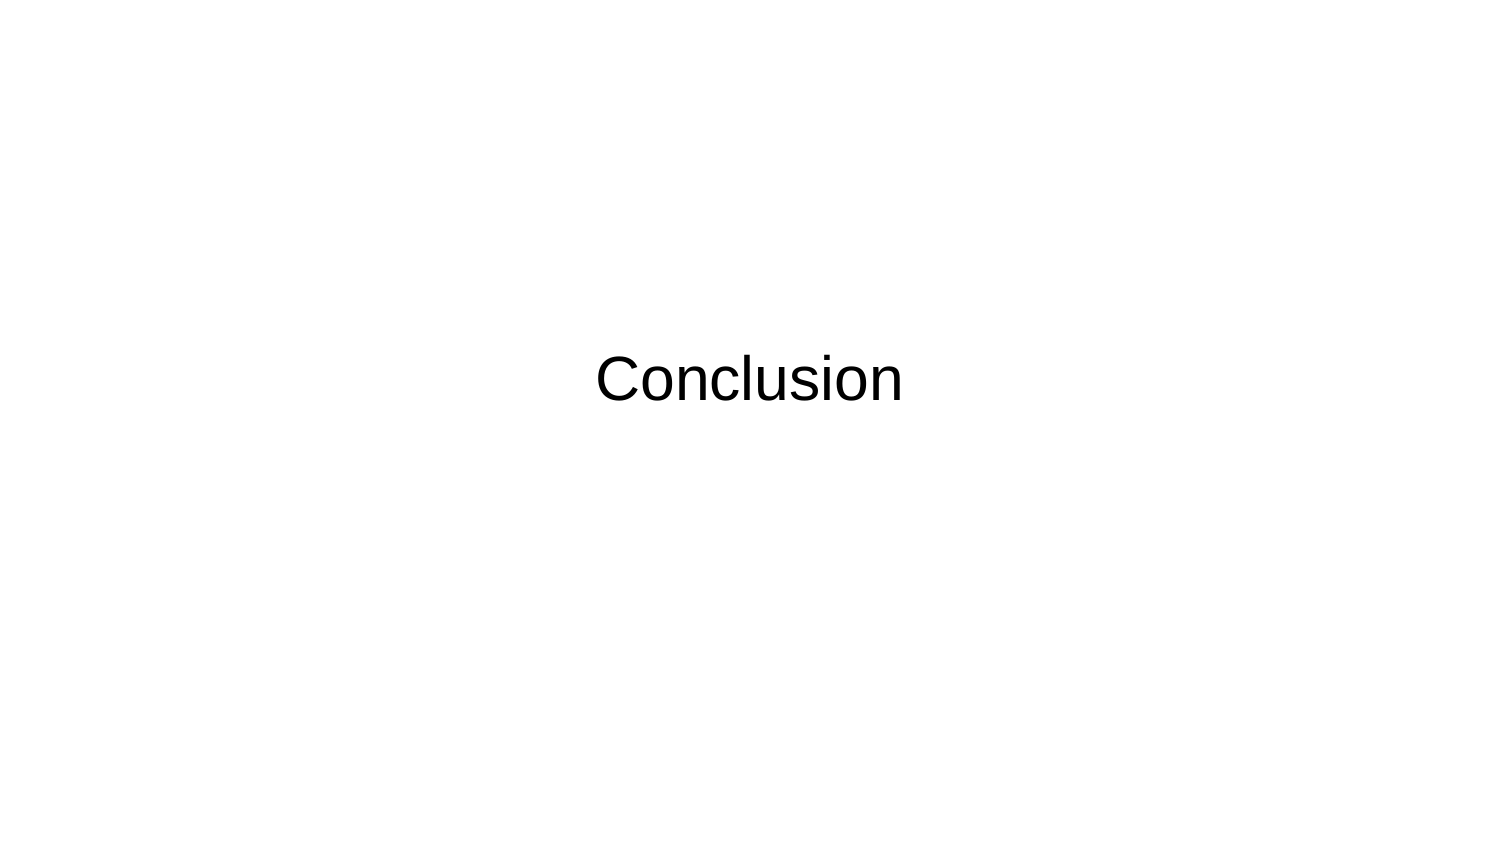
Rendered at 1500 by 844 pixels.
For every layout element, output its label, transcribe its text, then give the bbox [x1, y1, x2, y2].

text_box Conclusion [325, 322, 1175, 428]
